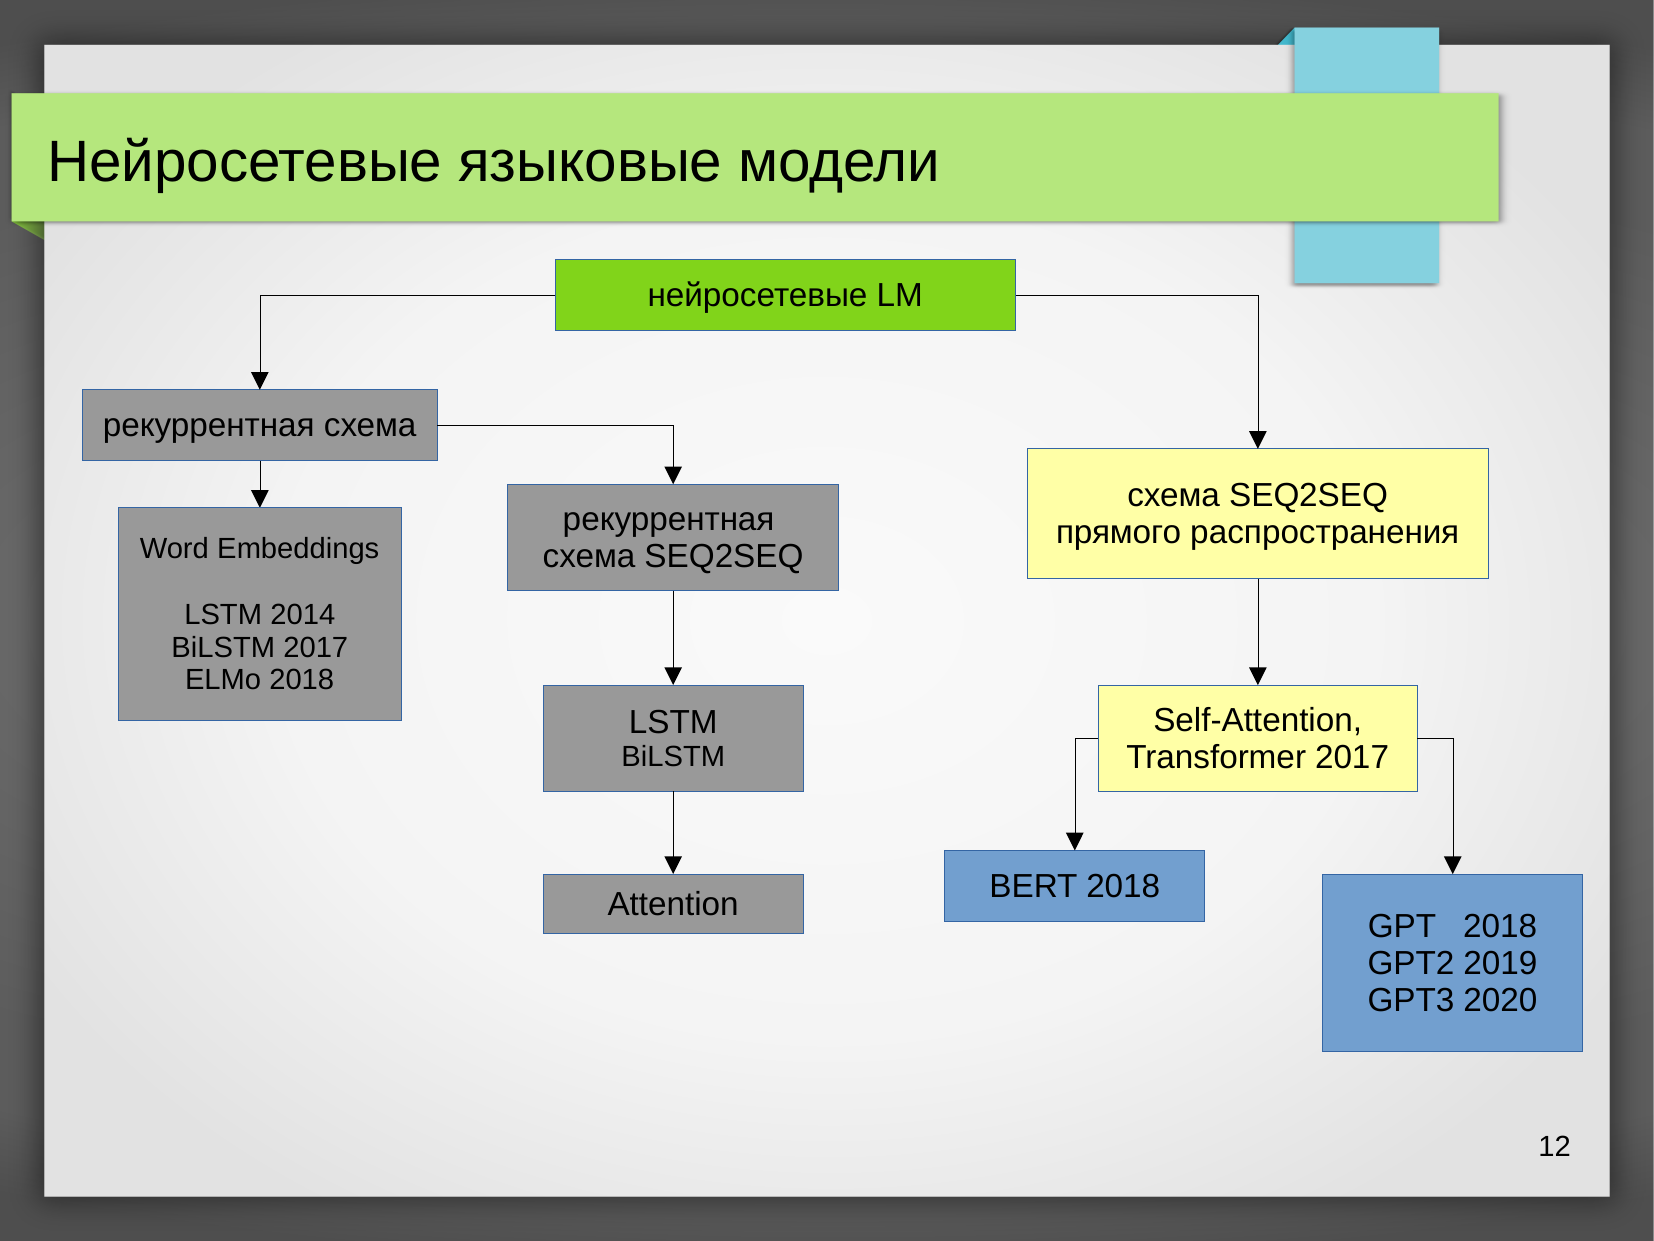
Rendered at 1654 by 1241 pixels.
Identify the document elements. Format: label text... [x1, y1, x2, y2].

text_box нейросетевые LM [555, 259, 1016, 331]
text_box BERT 2018 [944, 850, 1205, 922]
text_box Attention [543, 874, 804, 934]
text_box Word Embeddings LSTM 2014 BiLSTM 2017 ELMo 2018 [118, 507, 402, 721]
text_box LSTM BiLSTM [543, 685, 804, 792]
text_box Self-Attention, Transformer 2017 [1098, 685, 1418, 792]
text_box GPT 2018 GPT2 2019 GPT3 2020 [1322, 874, 1583, 1052]
title Нейросетевые языковые модели [47, 121, 1241, 201]
text_box рекуррентная схема SEQ2SEQ [507, 484, 839, 591]
text_box рекуррентная схема [82, 389, 438, 461]
text_box схема SEQ2SEQ прямого распространения [1027, 448, 1489, 579]
picture [0, 0, 1654, 1241]
